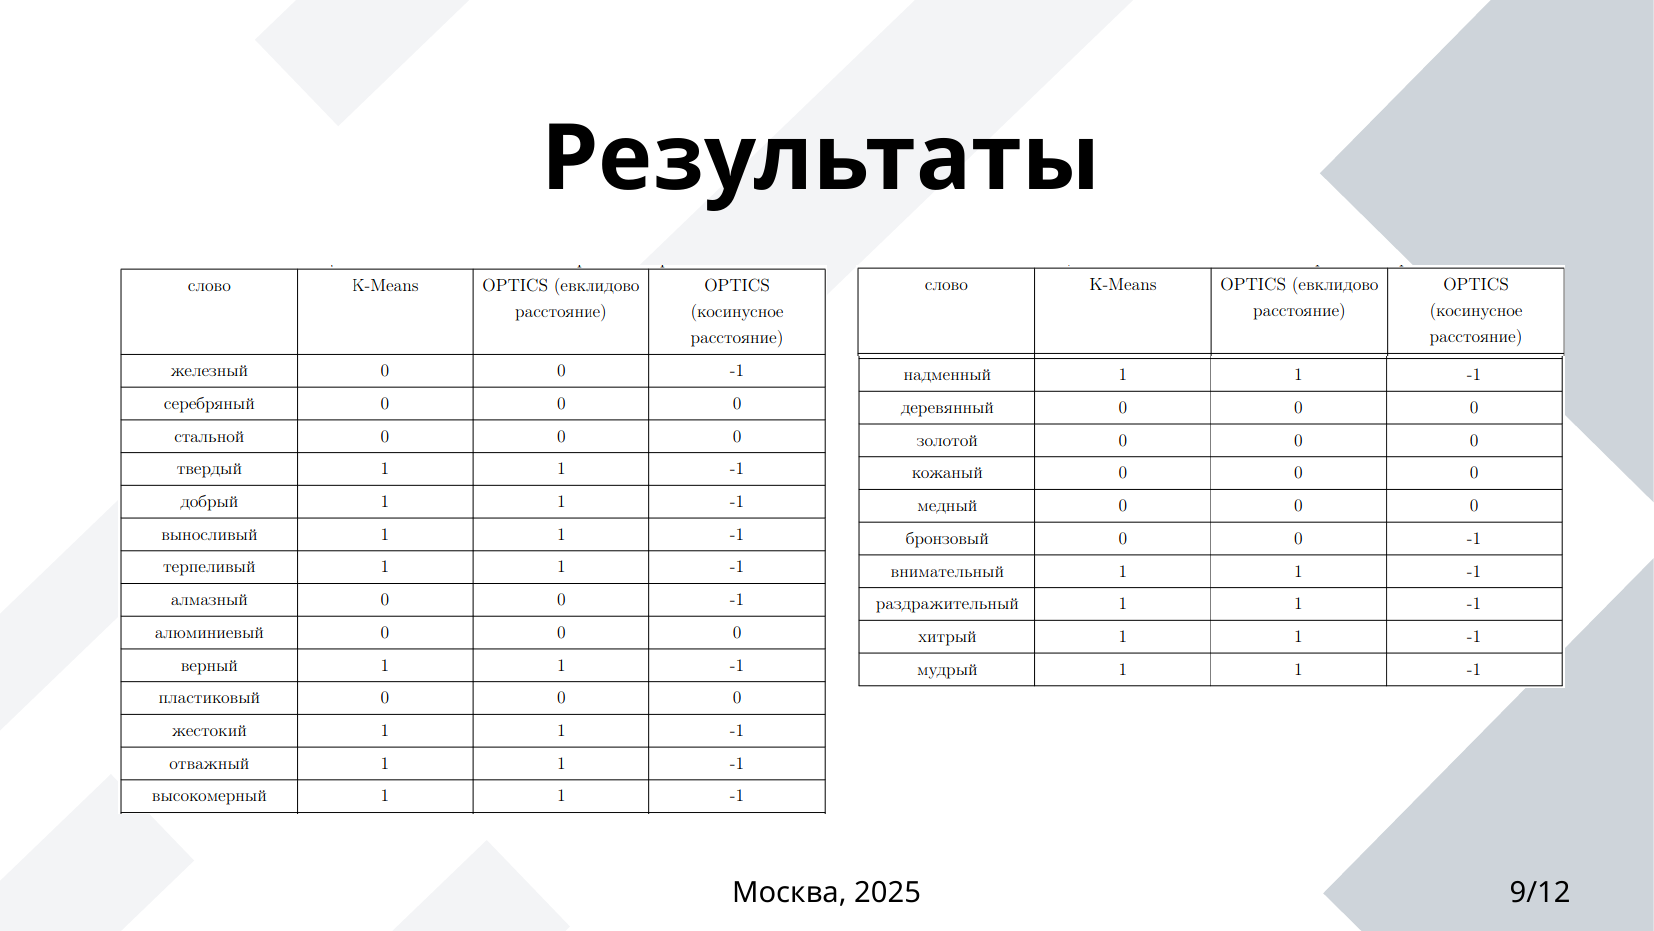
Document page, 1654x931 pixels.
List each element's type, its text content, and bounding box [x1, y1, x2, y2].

title Результаты [76, 76, 1565, 233]
picture [856, 265, 1565, 688]
picture [118, 265, 827, 814]
